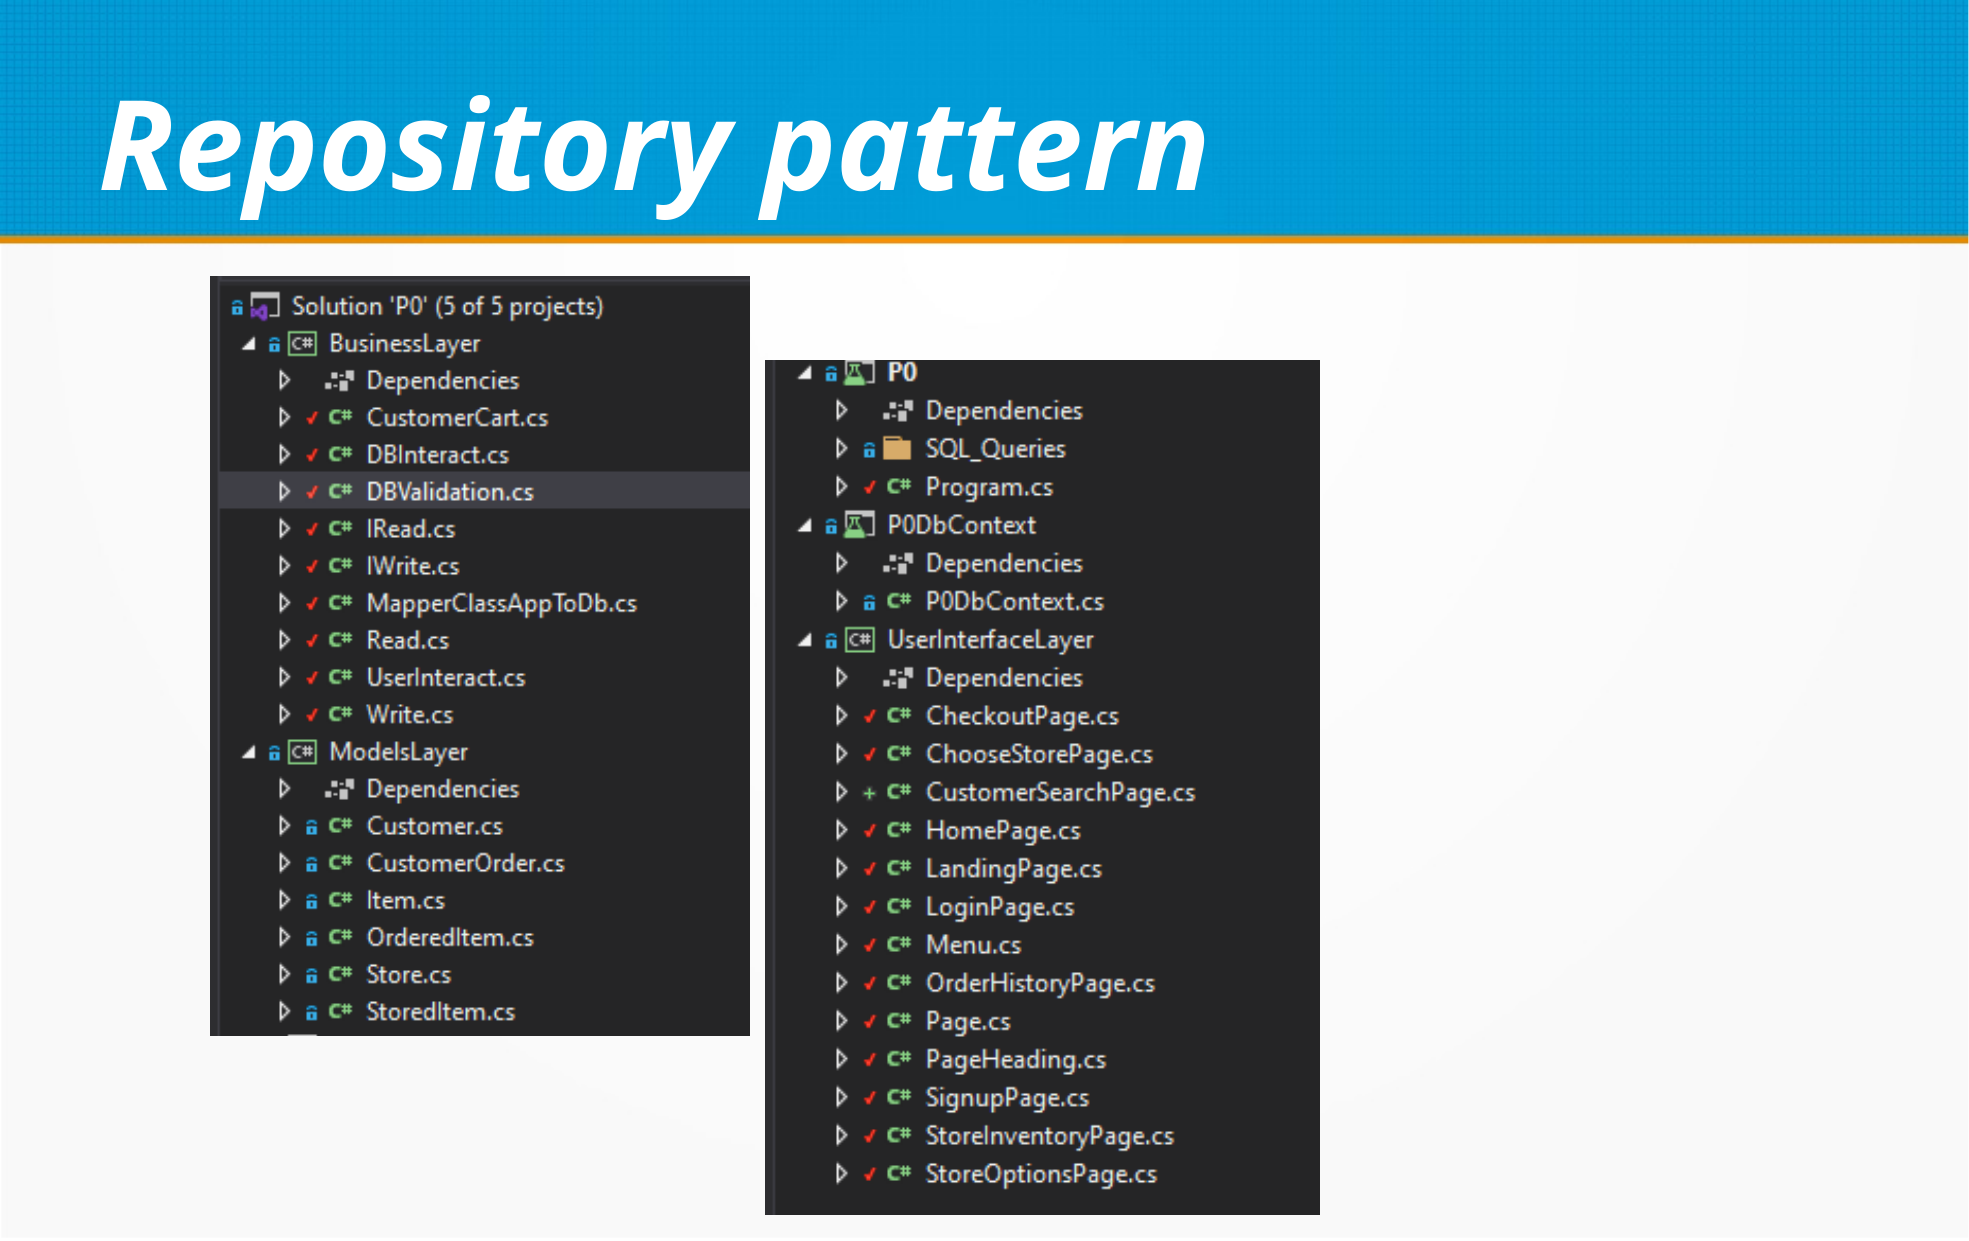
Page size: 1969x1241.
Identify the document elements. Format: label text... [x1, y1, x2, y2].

picture [0, 233, 1969, 1241]
title Repository pattern [98, 19, 1870, 227]
